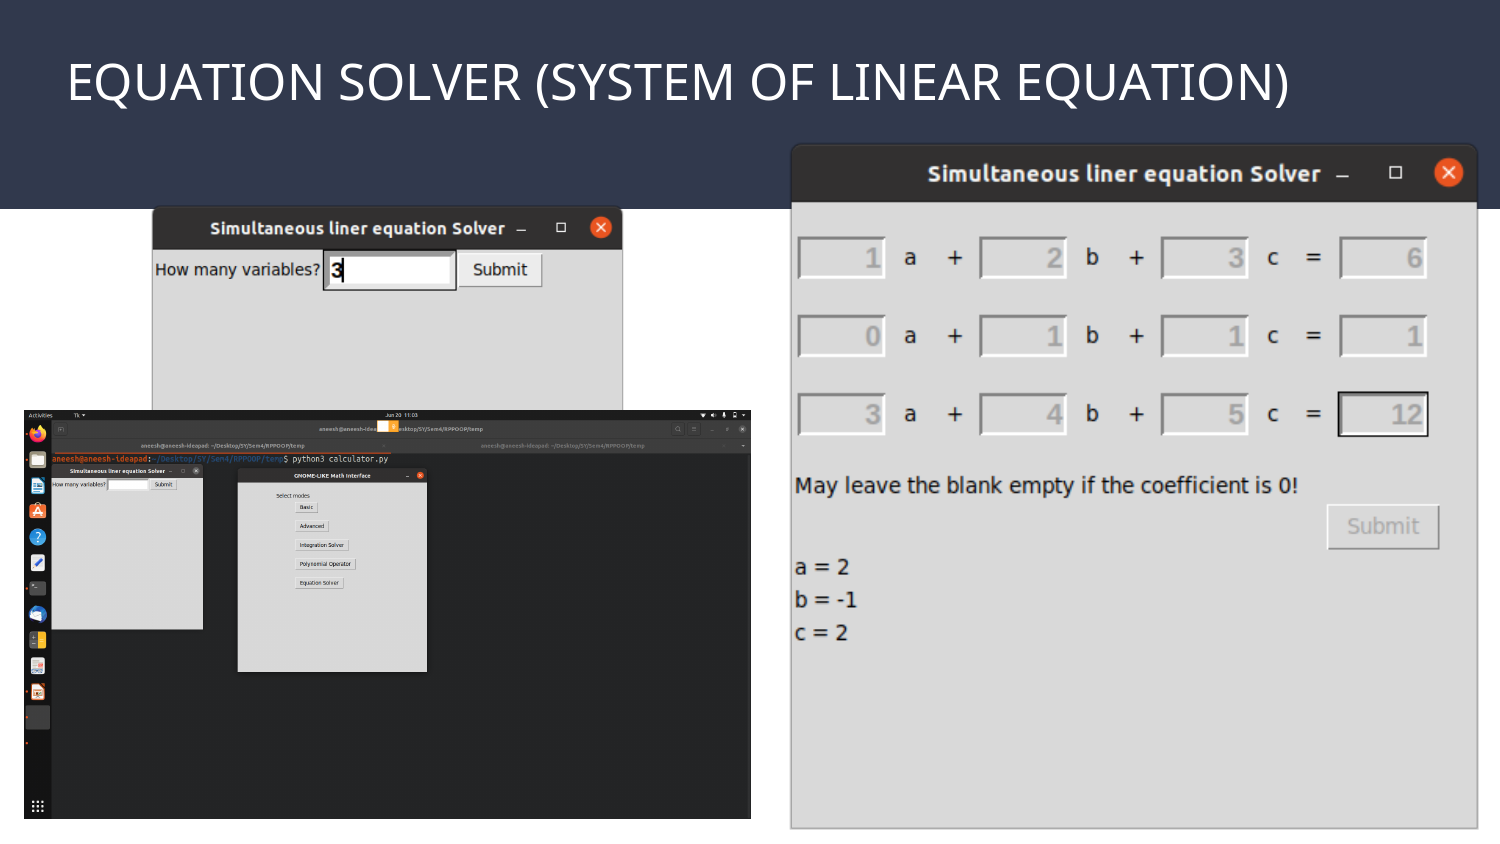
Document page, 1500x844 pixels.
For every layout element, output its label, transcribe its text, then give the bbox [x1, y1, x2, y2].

picture [776, 132, 1493, 844]
title EQUATION SOLVER (SYSTEM OF LINEAR EQUATION) [51, 35, 1449, 138]
picture [24, 197, 751, 819]
